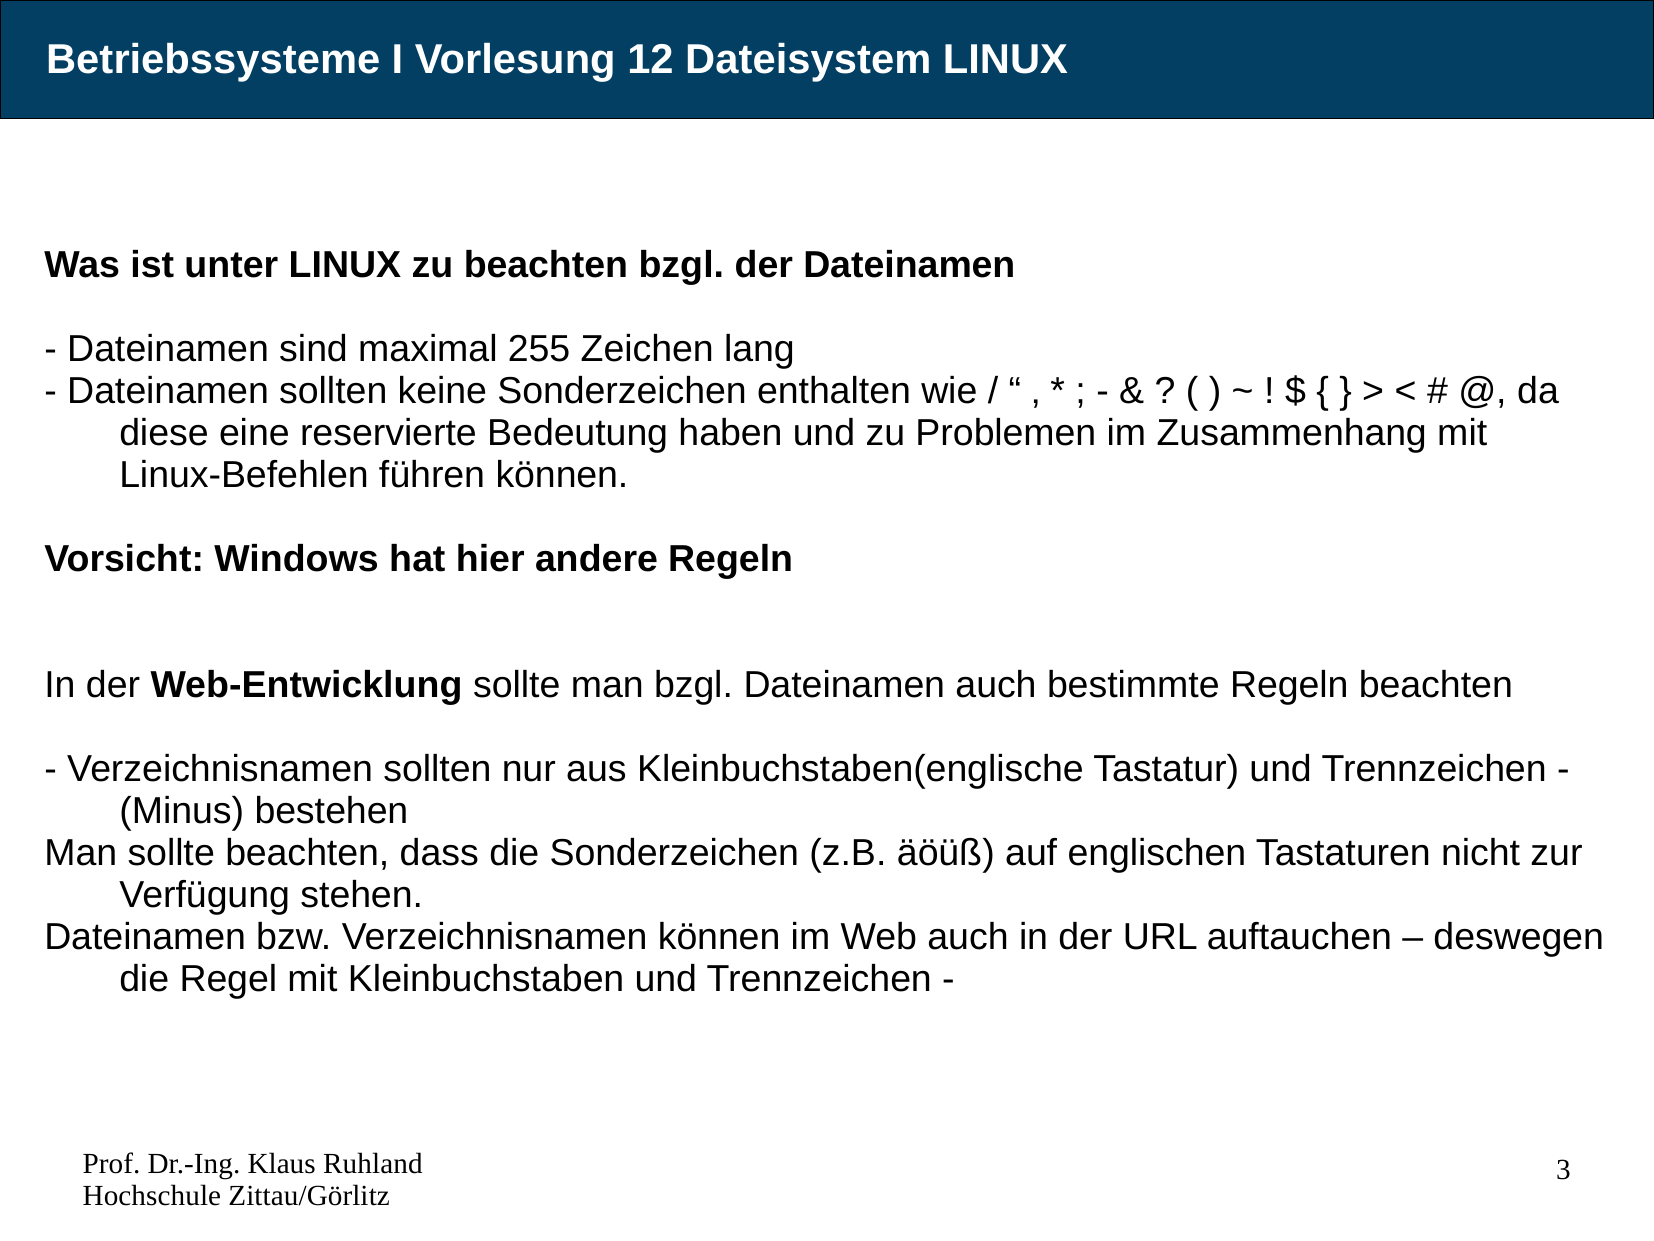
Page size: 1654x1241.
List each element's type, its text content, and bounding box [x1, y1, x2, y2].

text_box Was ist unter LINUX zu beachten bzgl. der Dateinamen - Dateinamen sind maximal 255 Zeichen lang - Dateinamen sollten keine Sonderzeichen enthalten wie / “ ‚ * ; - & ? ( ) ~ ! $ { } > < # @, da diese eine reservierte Bedeutung haben und zu Problemen im Zusammenhang mit Linux-Befehlen führen können. Vorsicht: Windows hat hier andere Regeln In der Web-Entwicklung sollte man bzgl. Dateinamen auch bestimmte Regeln beachten - Verzeichnisnamen sollten nur aus Kleinbuchstaben(englische Tastatur) und Trennzeichen - (Minus) bestehen Man sollte beachten, dass die Sonderzeichen (z.B. äöüß) auf englischen Tastaturen nicht zur Verfügung stehen. Dateinamen bzw. Verzeichnisnamen können im Web auch in der URL auftauchen – deswegen die Regel mit Kleinbuchstaben und Trennzeichen - [29, 236, 1643, 1049]
